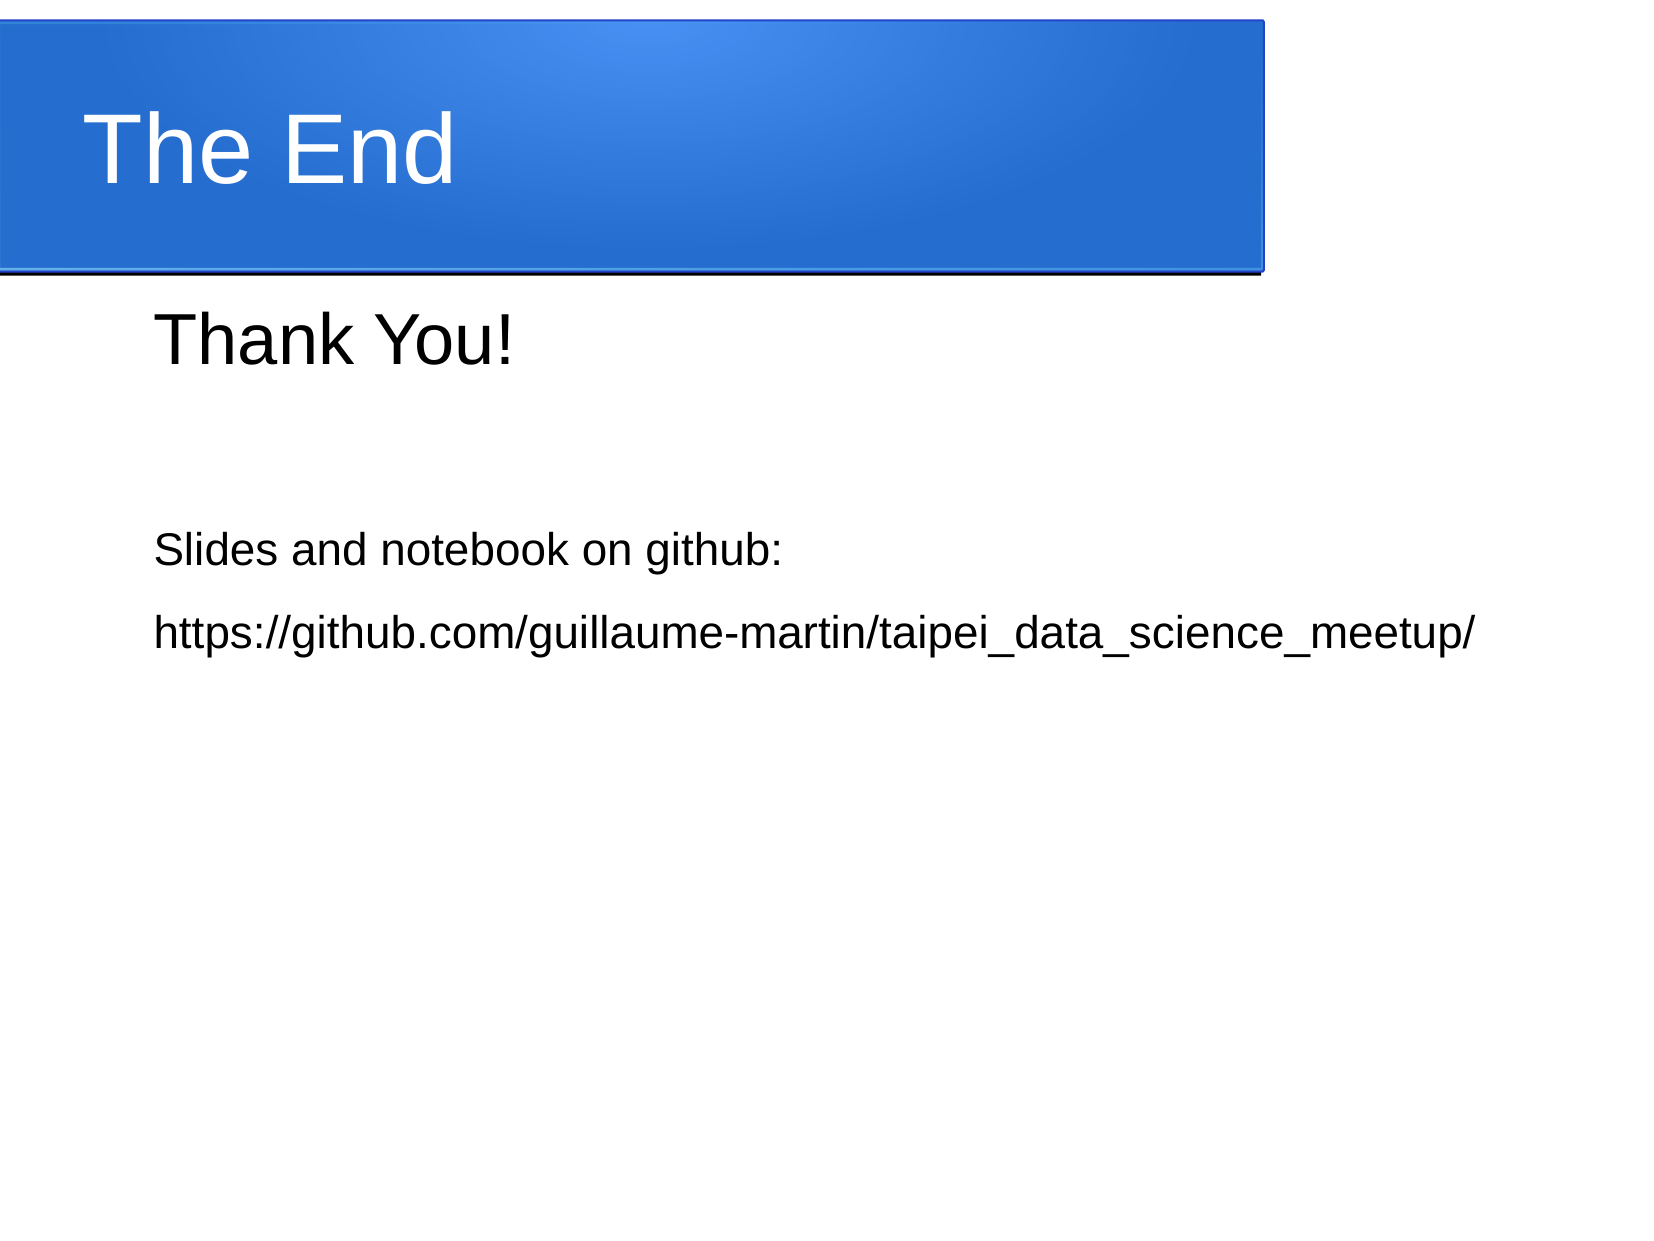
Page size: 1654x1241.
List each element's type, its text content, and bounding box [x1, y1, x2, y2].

list Thank You! Slides and notebook on github: https://github.com/guillaume-martin/taipei_data_science_meetup/ [82, 299, 1571, 1019]
title The End [82, 47, 1235, 252]
